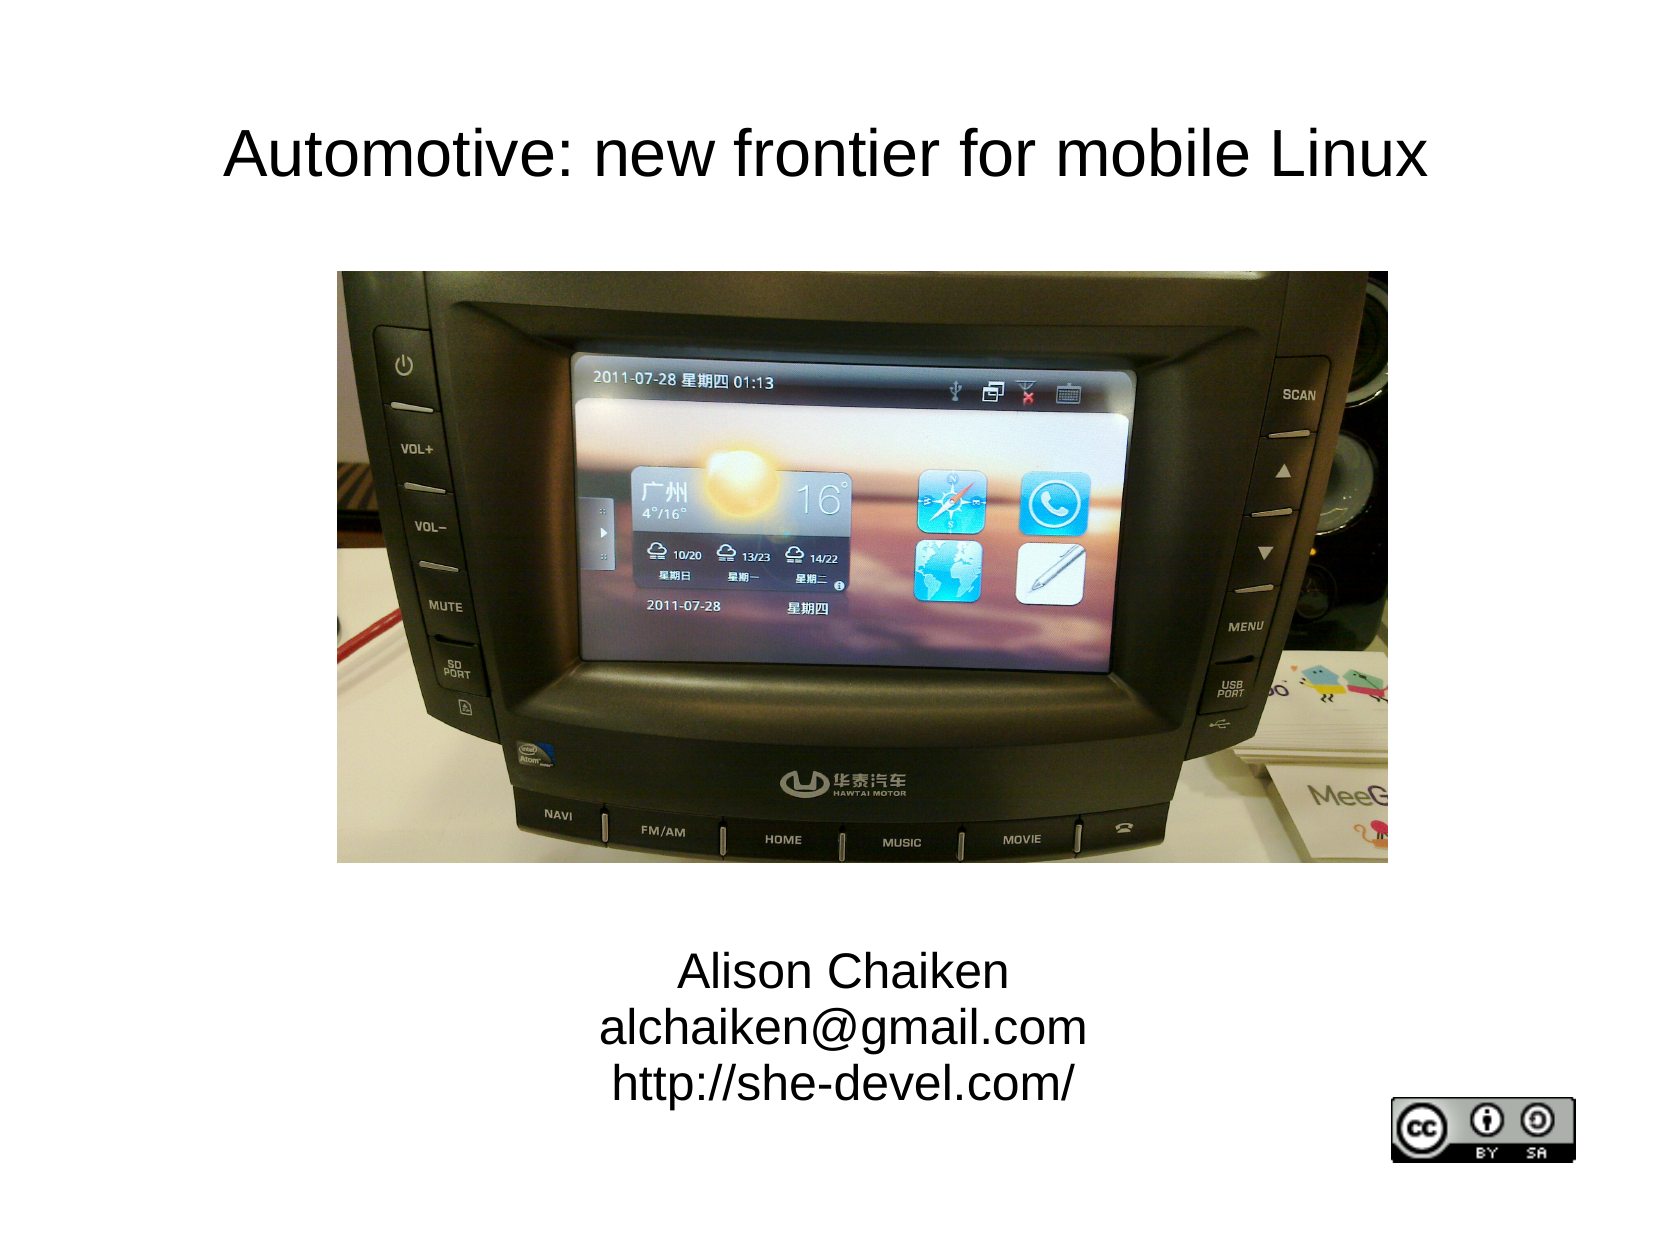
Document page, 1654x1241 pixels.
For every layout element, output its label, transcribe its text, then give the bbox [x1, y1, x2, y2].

title Automotive: new frontier for mobile Linux [82, 49, 1571, 257]
picture [337, 271, 1388, 863]
picture [1391, 1097, 1576, 1163]
subtitle Alison Chaiken alchaiken@gmail.com http://she-devel.com/ [179, 851, 1508, 1204]
